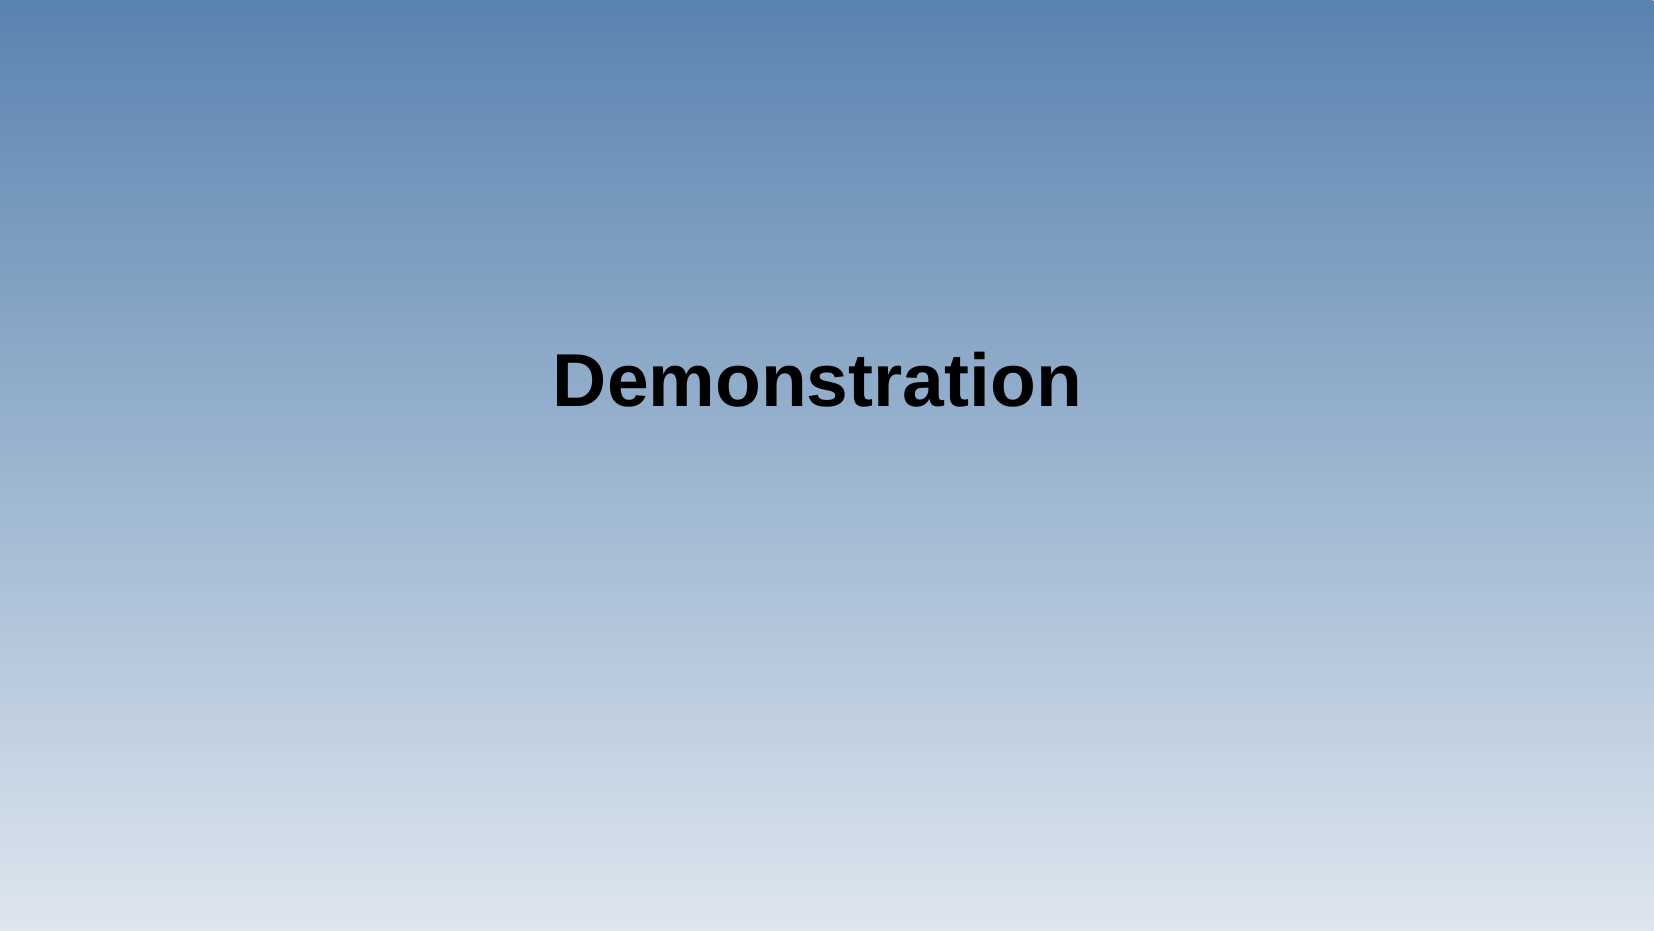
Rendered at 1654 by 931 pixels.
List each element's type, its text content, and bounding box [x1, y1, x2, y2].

subtitle Demonstration [82, 37, 1571, 757]
